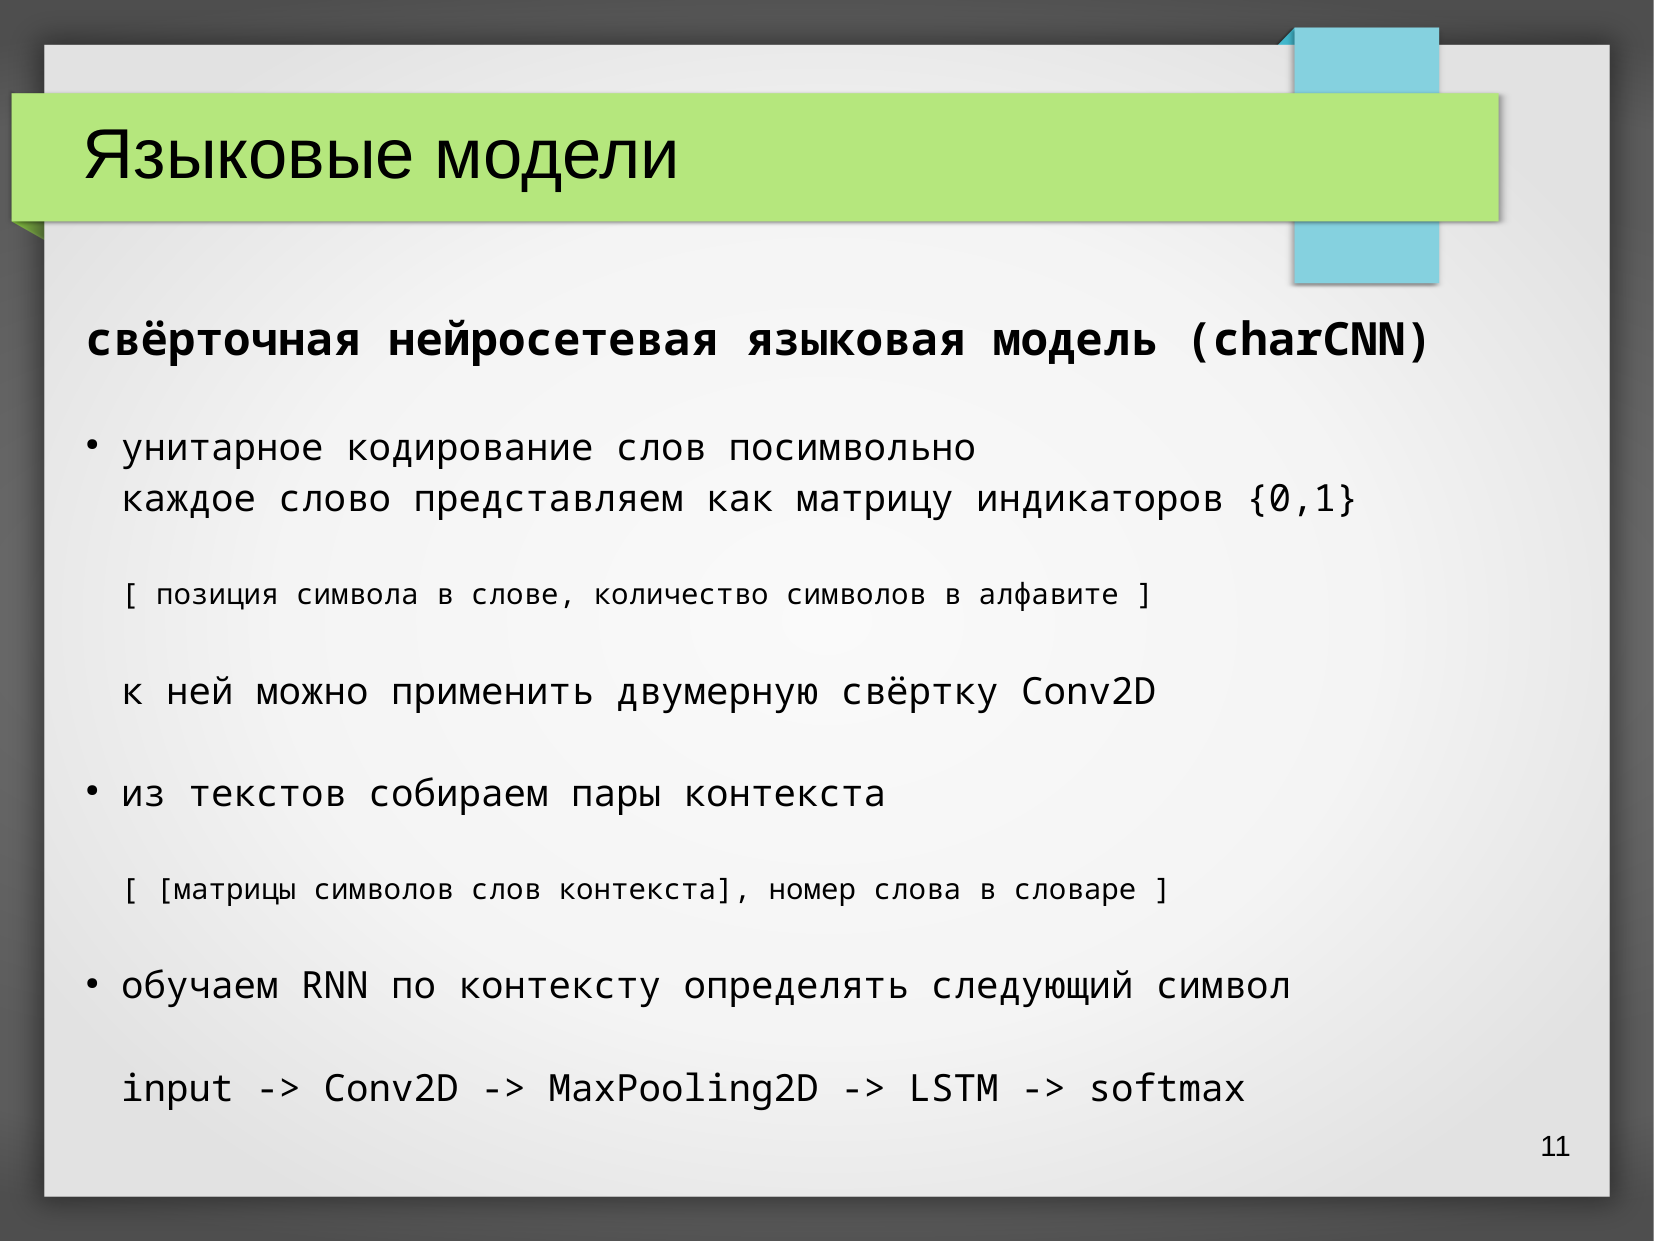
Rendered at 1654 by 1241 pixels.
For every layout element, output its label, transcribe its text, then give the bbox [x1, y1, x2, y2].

text_box свёрточная нейросетевая языковая модель (charCNN) унитарное кодирование слов посимвольно каждое слово представляем как матрицу индикаторов {0,1} [ позиция символа в слове, количество символов в алфавите ] к ней можно применить двумерную свёртку Conv2D из текстов собираем пары контекста [ [матрицы символов слов контекста], номер слова в словаре ] обучаем RNN по контексту определять следующий символ input -> Conv2D -> MaxPooling2D -> LSTM -> softmax [70, 236, 1595, 1162]
title Языковые модели [82, 114, 1406, 194]
picture [0, 0, 1654, 1241]
